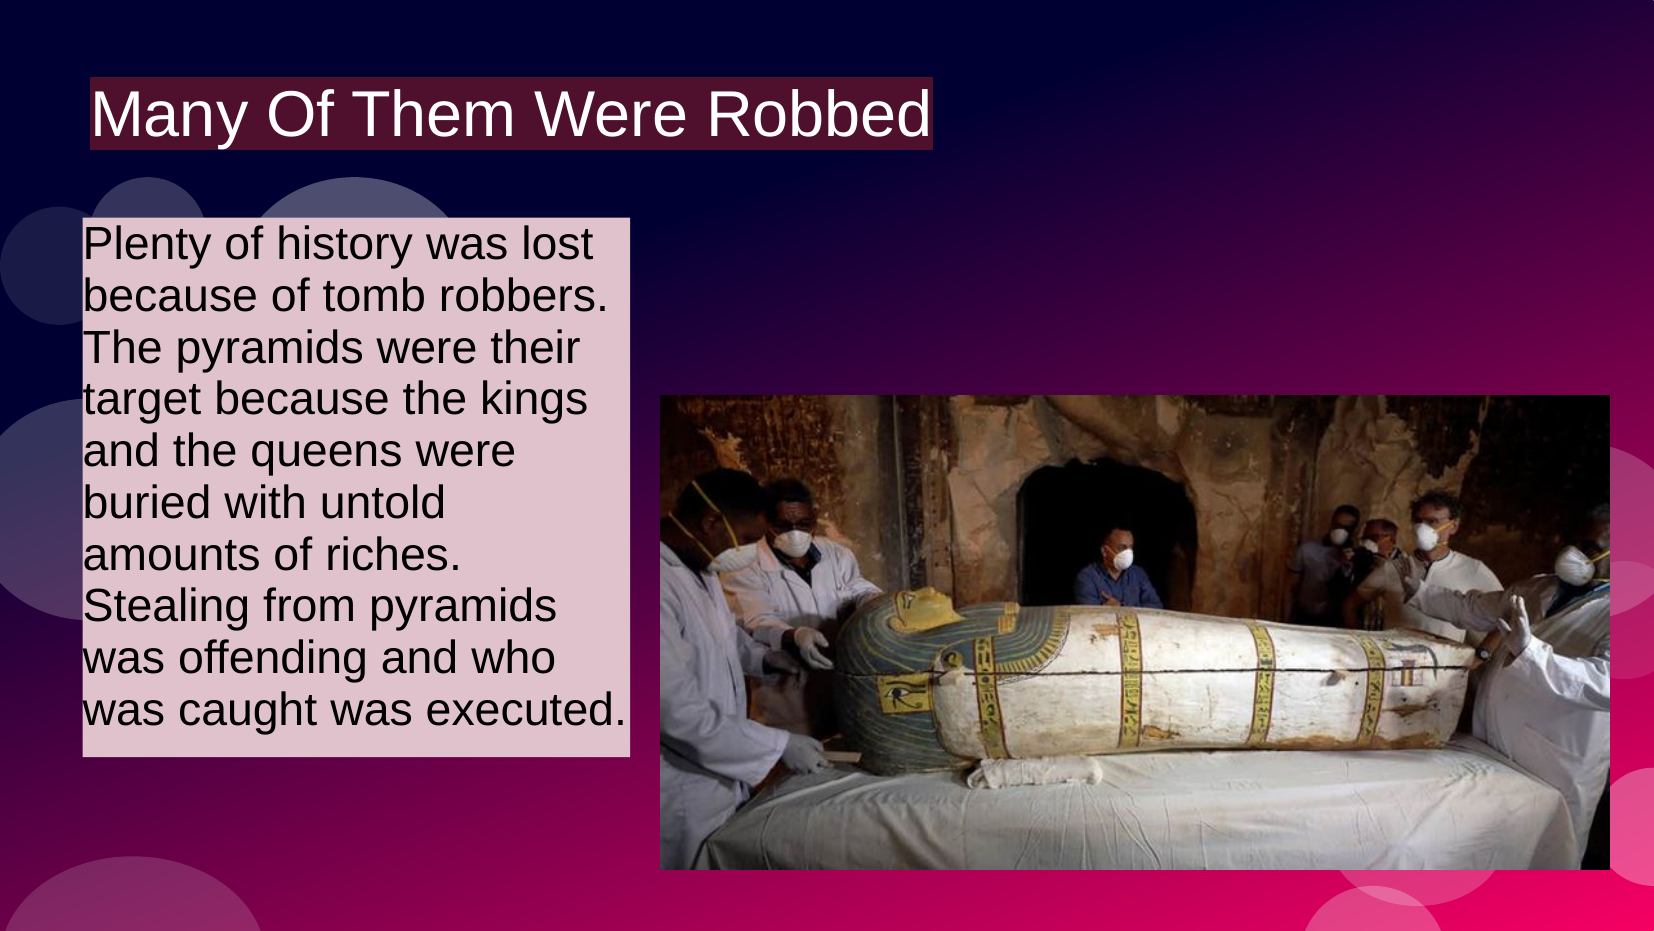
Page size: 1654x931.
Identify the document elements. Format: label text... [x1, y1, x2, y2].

picture [660, 395, 1610, 871]
list Plenty of history was lost because of tomb robbers. The pyramids were their target because the kings and the queens were buried with untold amounts of riches. Stealing from pyramids was offending and who was caught was executed. [82, 217, 631, 758]
title Many Of Them Were Robbed [90, 32, 1567, 196]
